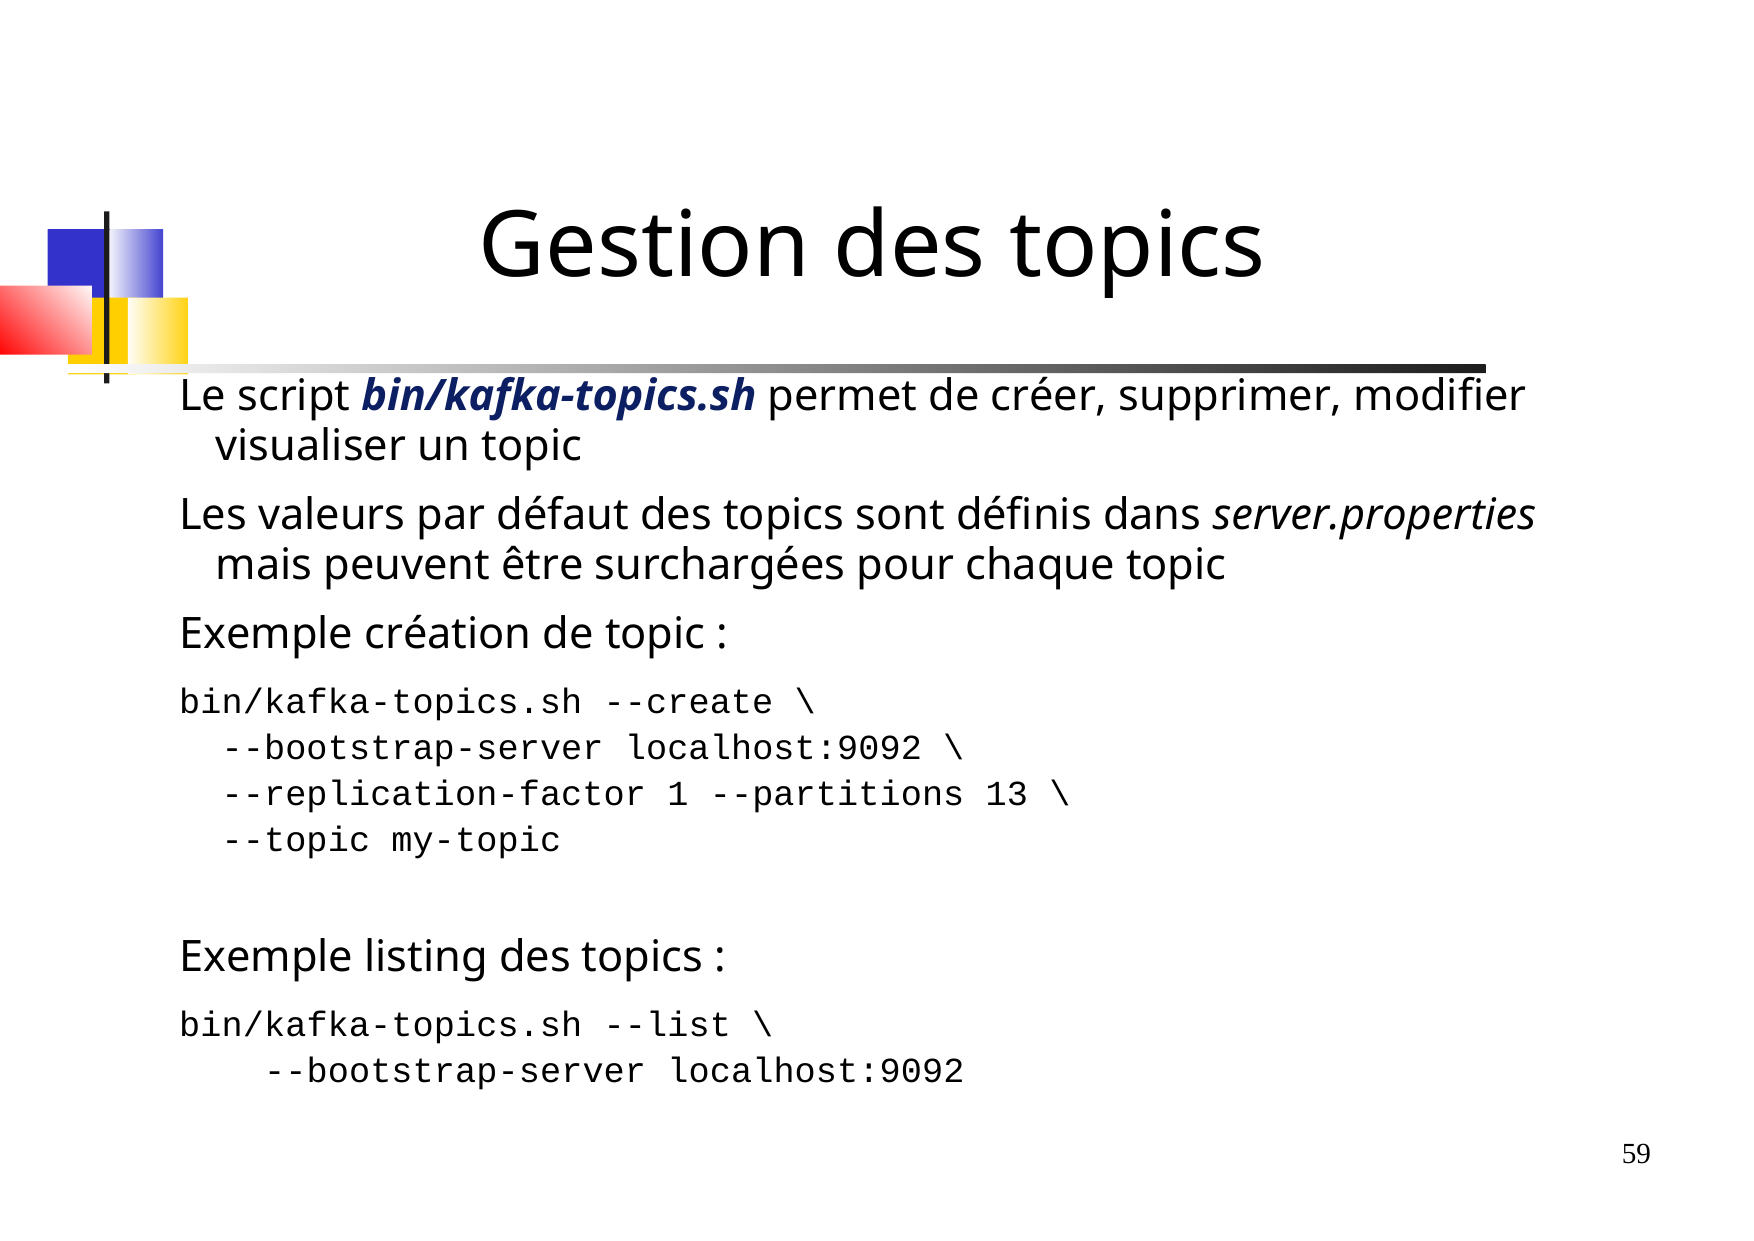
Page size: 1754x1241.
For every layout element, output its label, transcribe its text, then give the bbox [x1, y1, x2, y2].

list Le script bin/kafka-topics.sh permet de créer, supprimer, modifier visualiser un topic Les valeurs par défaut des topics sont définis dans server.properties mais peuvent être surchargées pour chaque topic Exemple création de topic : bin/kafka-topics.sh --create \ --bootstrap-server localhost:9092 \ --replication-factor 1 --partitions 13 \ --topic my-topic Exemple listing des topics : bin/kafka-topics.sh --list \ --bootstrap-server localhost:9092 [179, 371, 1567, 1091]
title Gestion des topics [179, 139, 1567, 351]
